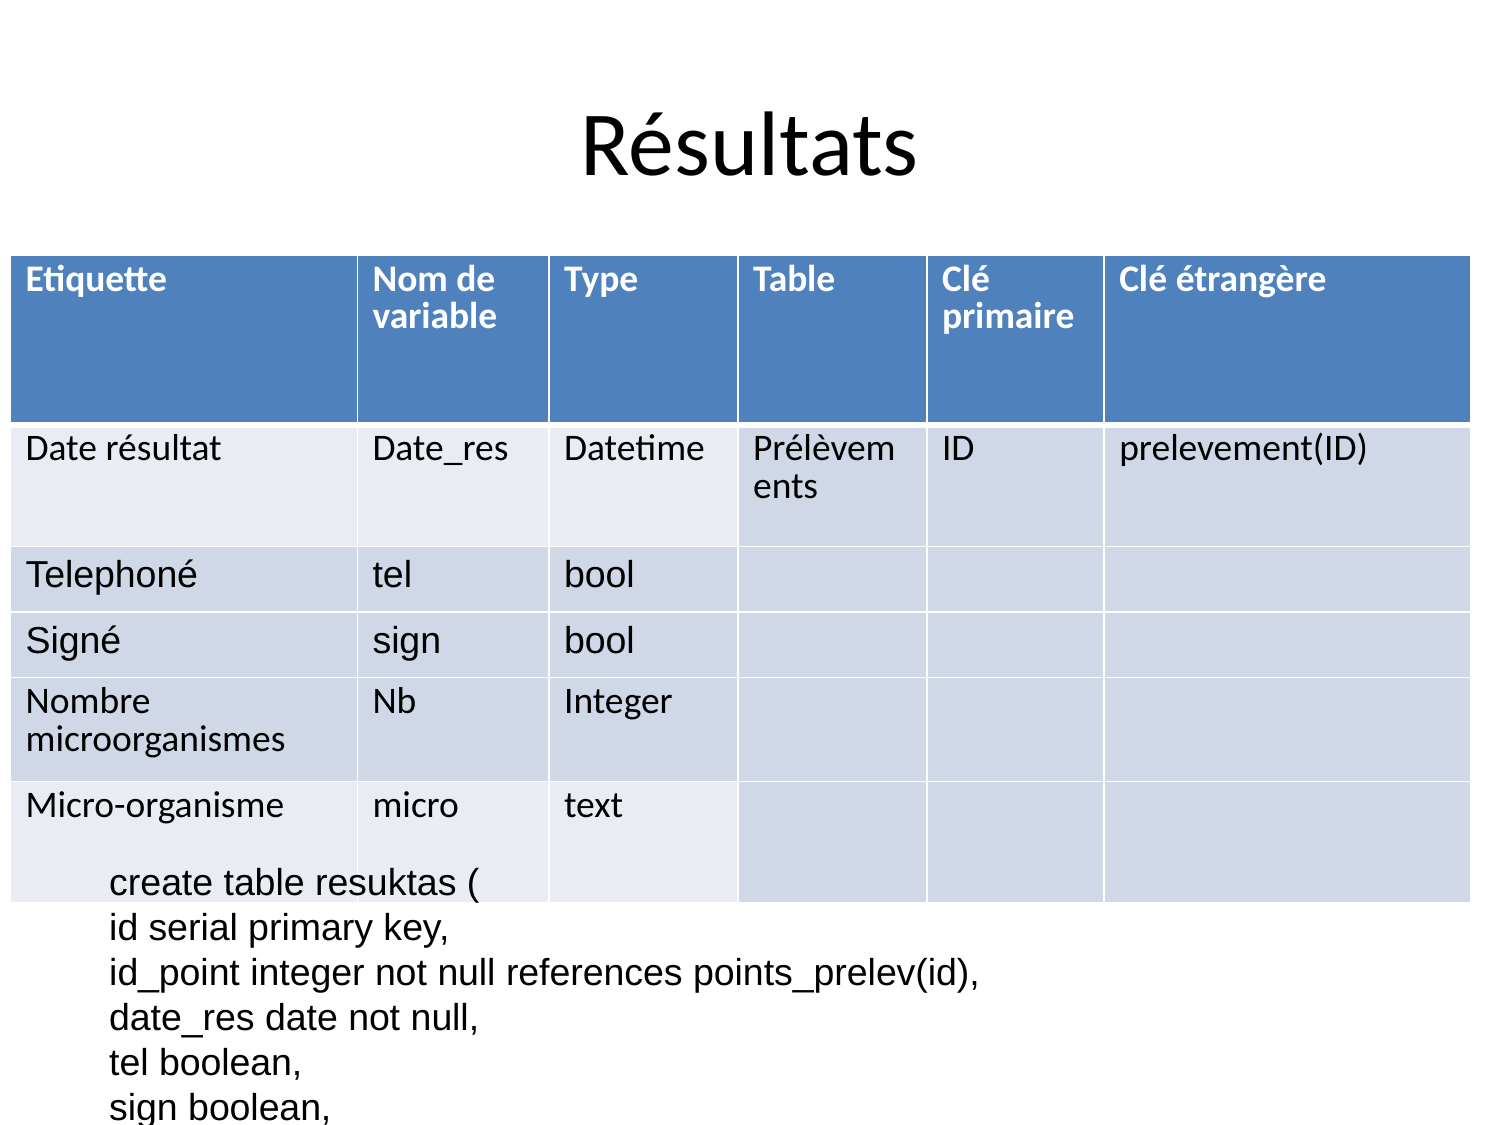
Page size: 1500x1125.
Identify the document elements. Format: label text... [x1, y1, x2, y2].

table_cell Micro-organisme [11, 782, 357, 902]
text_box create table resuktas ( id serial primary key, id_point integer not null references points_prelev(id), date_res date not null, tel boolean, sign boolean, n_ufc integer not null, germe varchar(100), ); [94, 850, 1382, 1125]
table_cell [739, 547, 926, 611]
table_header Table [739, 256, 926, 422]
table_header Nom de variable [358, 256, 548, 422]
table_header Clé primaire [928, 256, 1103, 422]
table_cell [739, 782, 926, 850]
table_cell [739, 678, 926, 781]
table_cell bool [550, 547, 737, 611]
table_cell Nombre microorganismes [11, 678, 357, 781]
table_cell bool [550, 613, 737, 677]
table_cell micro [358, 782, 548, 850]
table_cell [928, 547, 1103, 611]
table_cell sign [358, 613, 548, 677]
text_box Résultats [74, 45, 1425, 233]
table_cell Integer [550, 678, 737, 781]
table_cell Nb [358, 678, 548, 781]
table_cell Prélèvements [739, 428, 926, 546]
table_header Clé étrangère [1105, 256, 1470, 422]
table_header Etiquette [11, 256, 357, 422]
table_cell Signé [11, 613, 357, 677]
table_cell [1105, 613, 1470, 677]
table_cell text [550, 782, 737, 850]
table_cell Date_res [358, 428, 548, 546]
table_cell prelevement(ID) [1105, 428, 1470, 546]
table_cell Telephoné [11, 547, 357, 611]
table_cell [1105, 782, 1470, 902]
table_cell tel [358, 547, 548, 611]
table_cell [928, 678, 1103, 781]
table_cell [928, 782, 1103, 850]
table_cell [739, 613, 926, 677]
table_header Type [550, 256, 737, 422]
table_cell ID [928, 428, 1103, 546]
table_cell [1105, 678, 1470, 781]
table_cell [928, 613, 1103, 677]
table_cell [1105, 547, 1470, 611]
table_cell Datetime [550, 428, 737, 546]
table_cell Date résultat [11, 428, 357, 546]
